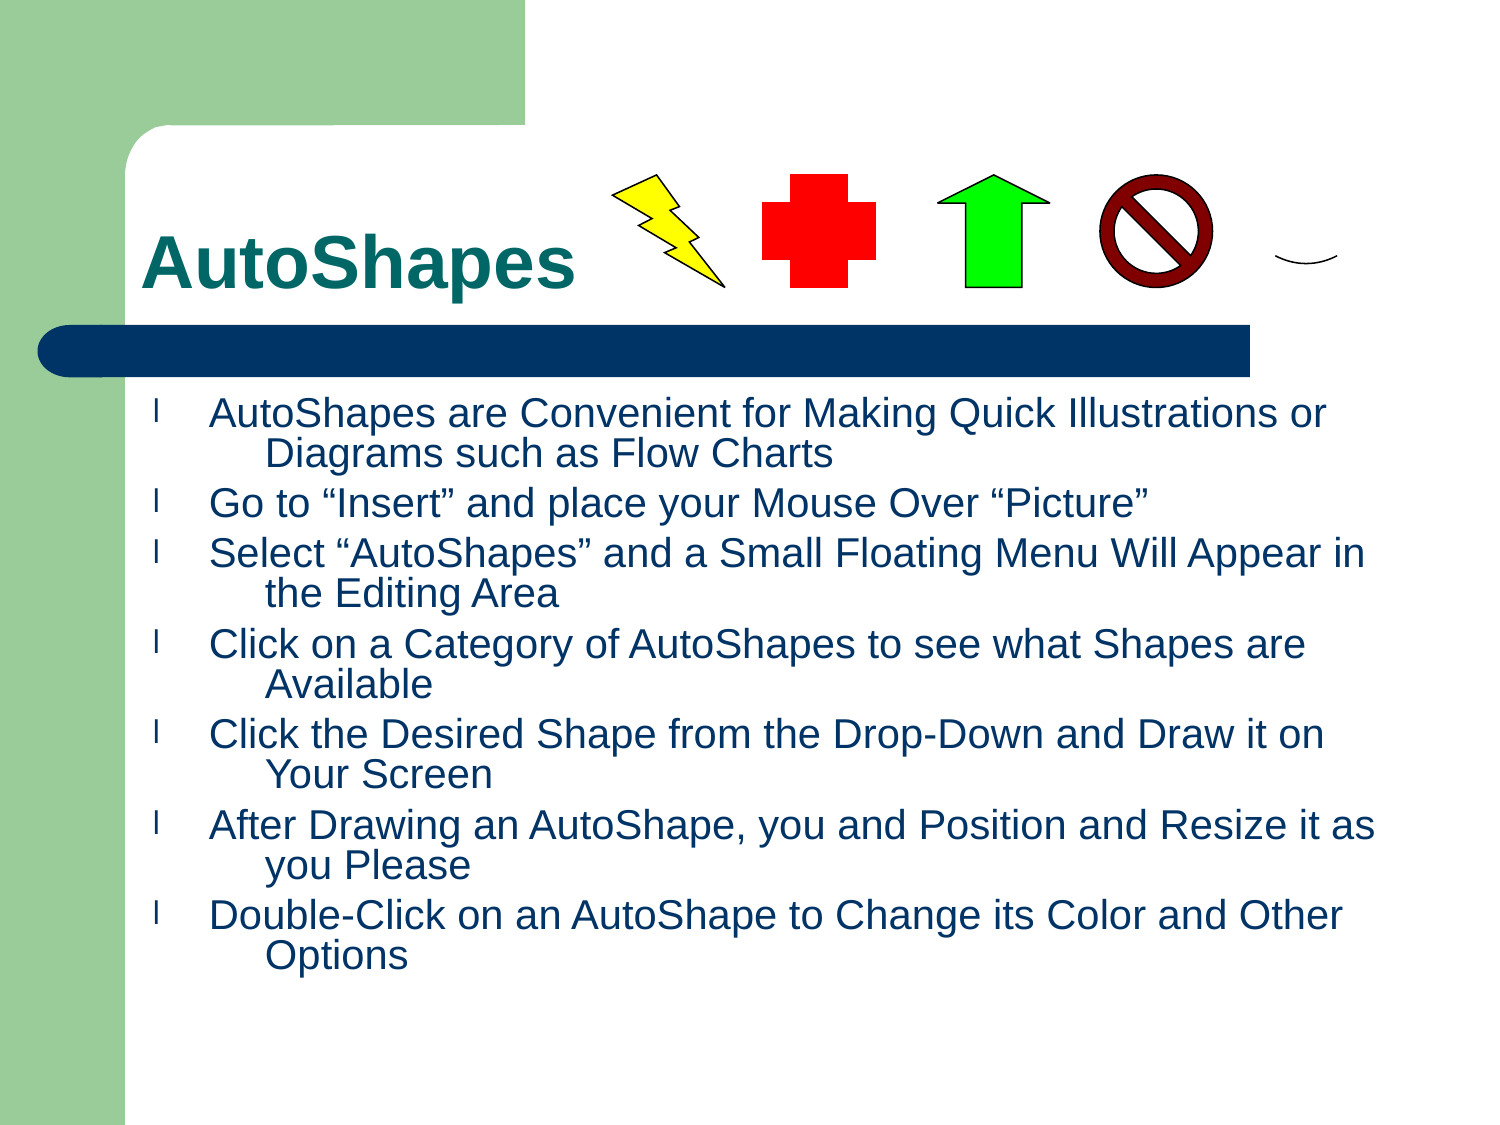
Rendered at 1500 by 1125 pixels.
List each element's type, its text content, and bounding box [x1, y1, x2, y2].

text_box [937, 174, 1051, 288]
text_box [762, 174, 876, 288]
text_box [1099, 174, 1213, 288]
text_box [612, 174, 726, 288]
title AutoShapes [125, 125, 1426, 313]
list AutoShapes are Convenient for Making Quick Illustrations or Diagrams such as Flow Charts Go to “Insert” and place your Mouse Over “Picture” Select “AutoShapes” and a Small Floating Menu Will Appear in the Editing Area Click on a Category of AutoShapes to see what Shapes are Available Click the Desired Shape from the Drop-Down and Draw it on Your Screen After Drawing an AutoShape, you and Position and Resize it as you Please Double-Click on an AutoShape to Change its Color and Other Options [137, 387, 1400, 999]
